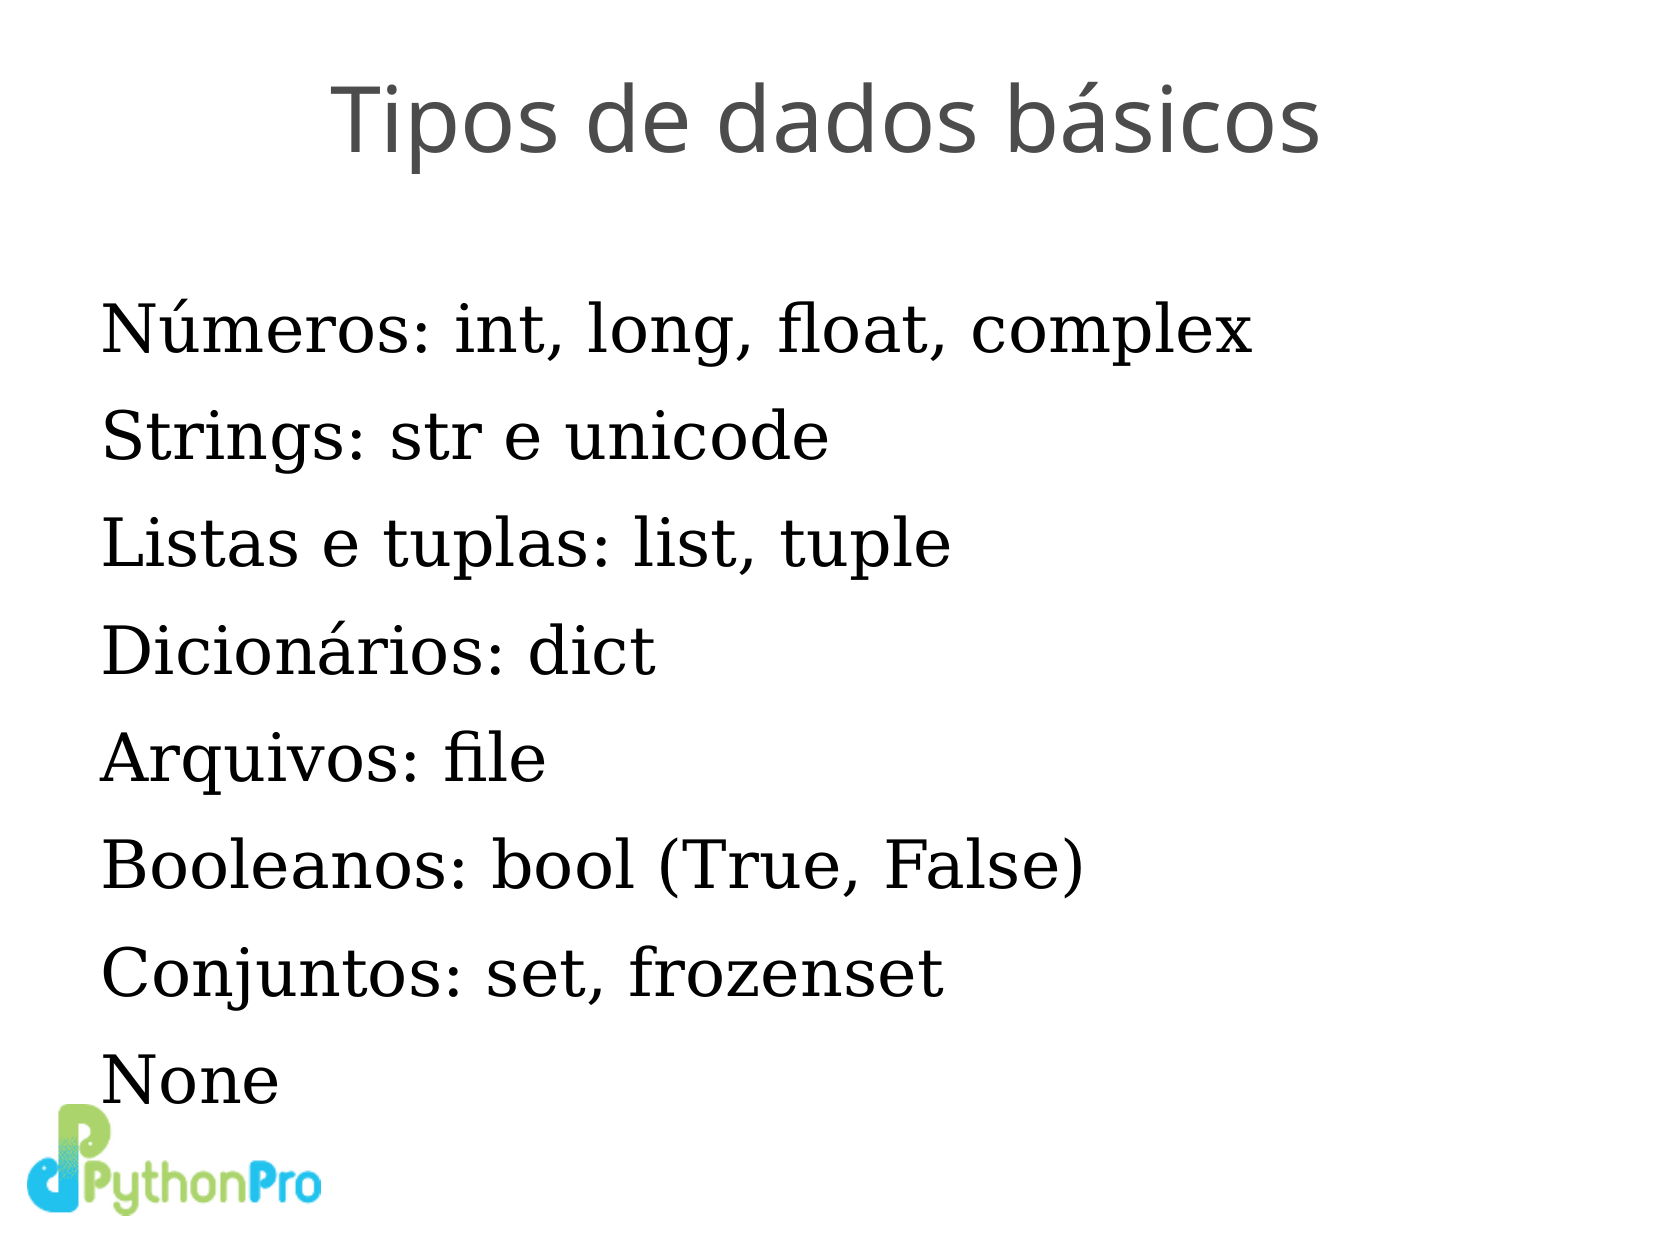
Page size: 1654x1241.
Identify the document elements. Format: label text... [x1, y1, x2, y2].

list Números: int, long, float, complex Strings: str e unicode Listas e tuplas: list, tuple Dicionários: dict Arquivos: file Booleanos: bool (True, False) Conjuntos: set, frozenset None [82, 290, 1571, 1120]
picture [27, 1104, 321, 1216]
title Tipos de dados básicos [82, 13, 1571, 222]
